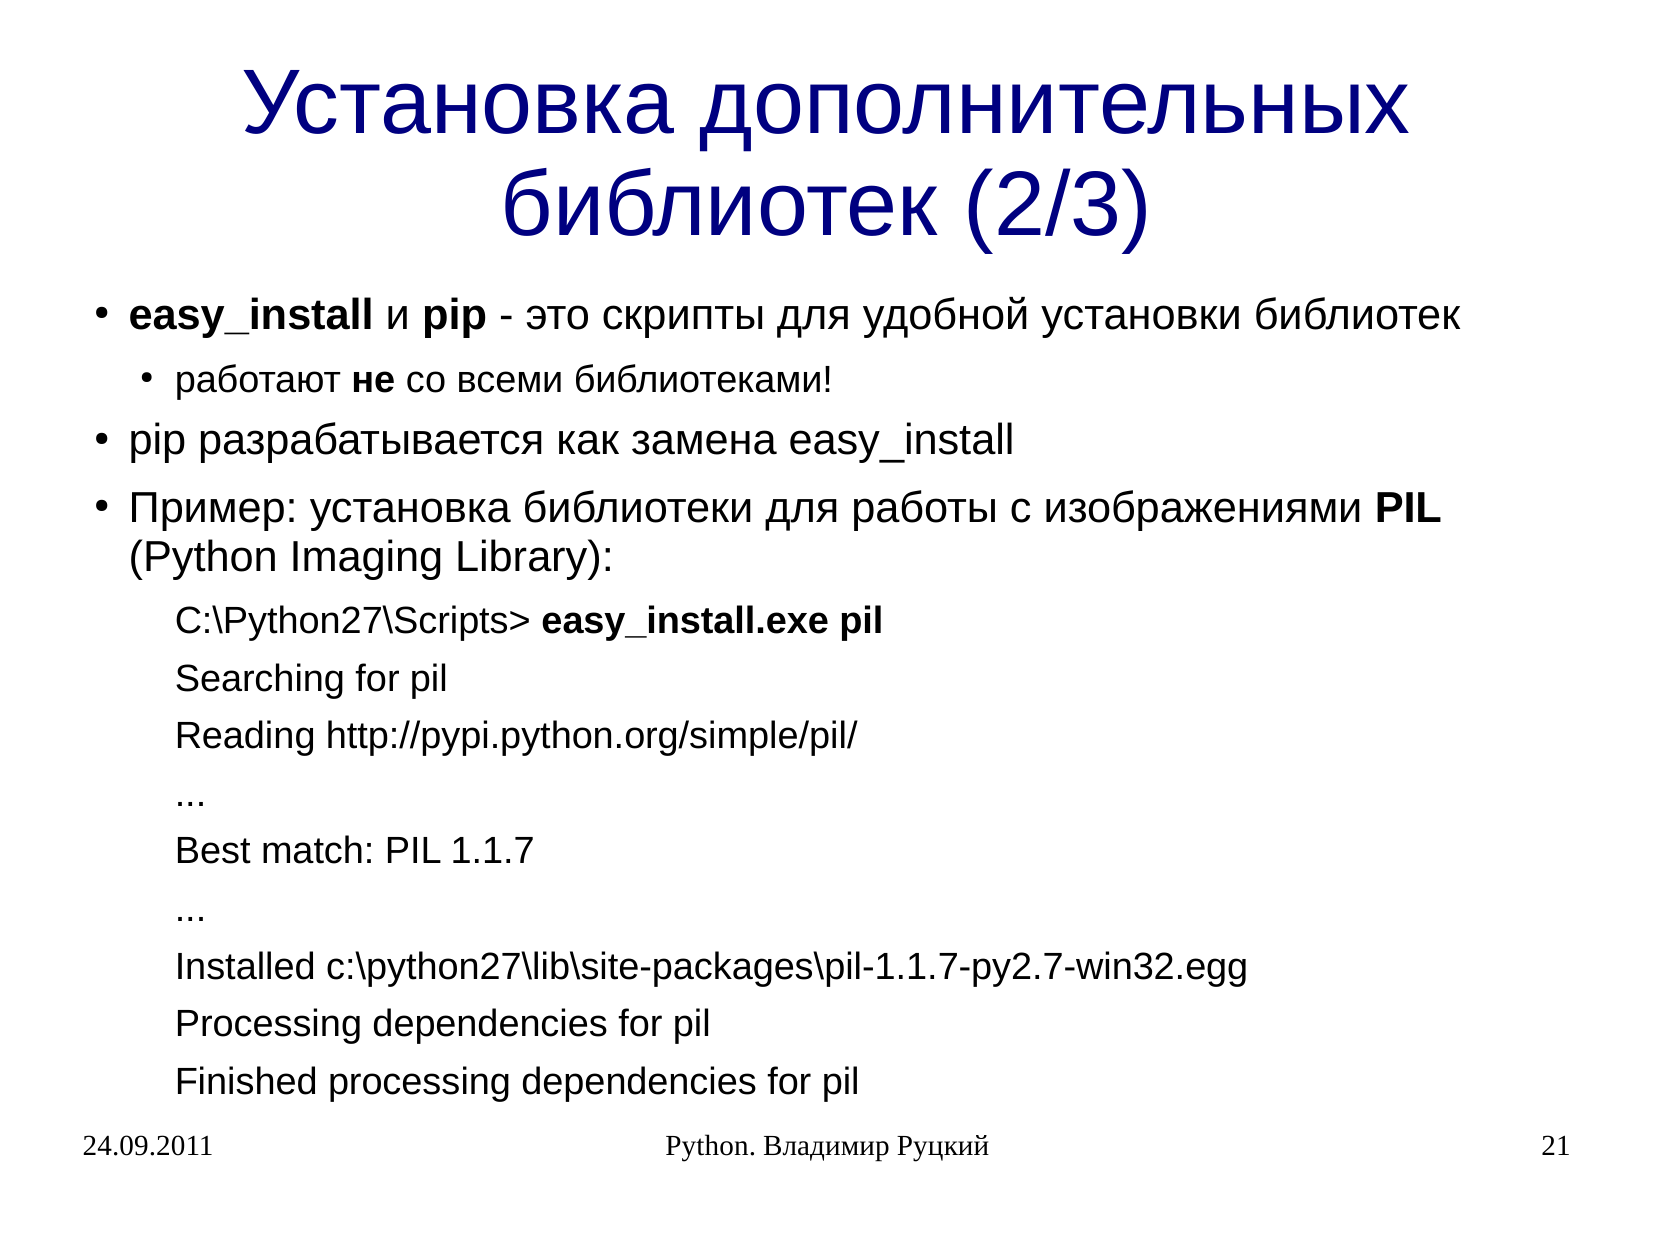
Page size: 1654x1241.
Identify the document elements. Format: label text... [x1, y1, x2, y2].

title Установка дополнительных библиотек (2/3) [82, 49, 1571, 257]
list easy_install и pip - это скрипты для удобной установки библиотек работают не со всеми библиотеками! pip разрабатывается как замена easy_install Пример: установка библиотеки для работы с изображениями PIL (Python Imaging Library): C:\Python27\Scripts> easy_install.exe pil Searching for pil Reading http://pypi.python.org/simple/pil/ ... Best match: PIL 1.1.7 ... Installed c:\python27\lib\site-packages\pil-1.1.7-py2.7-win32.egg Processing dependencies for pil Finished processing dependencies for pil [82, 290, 1571, 1109]
